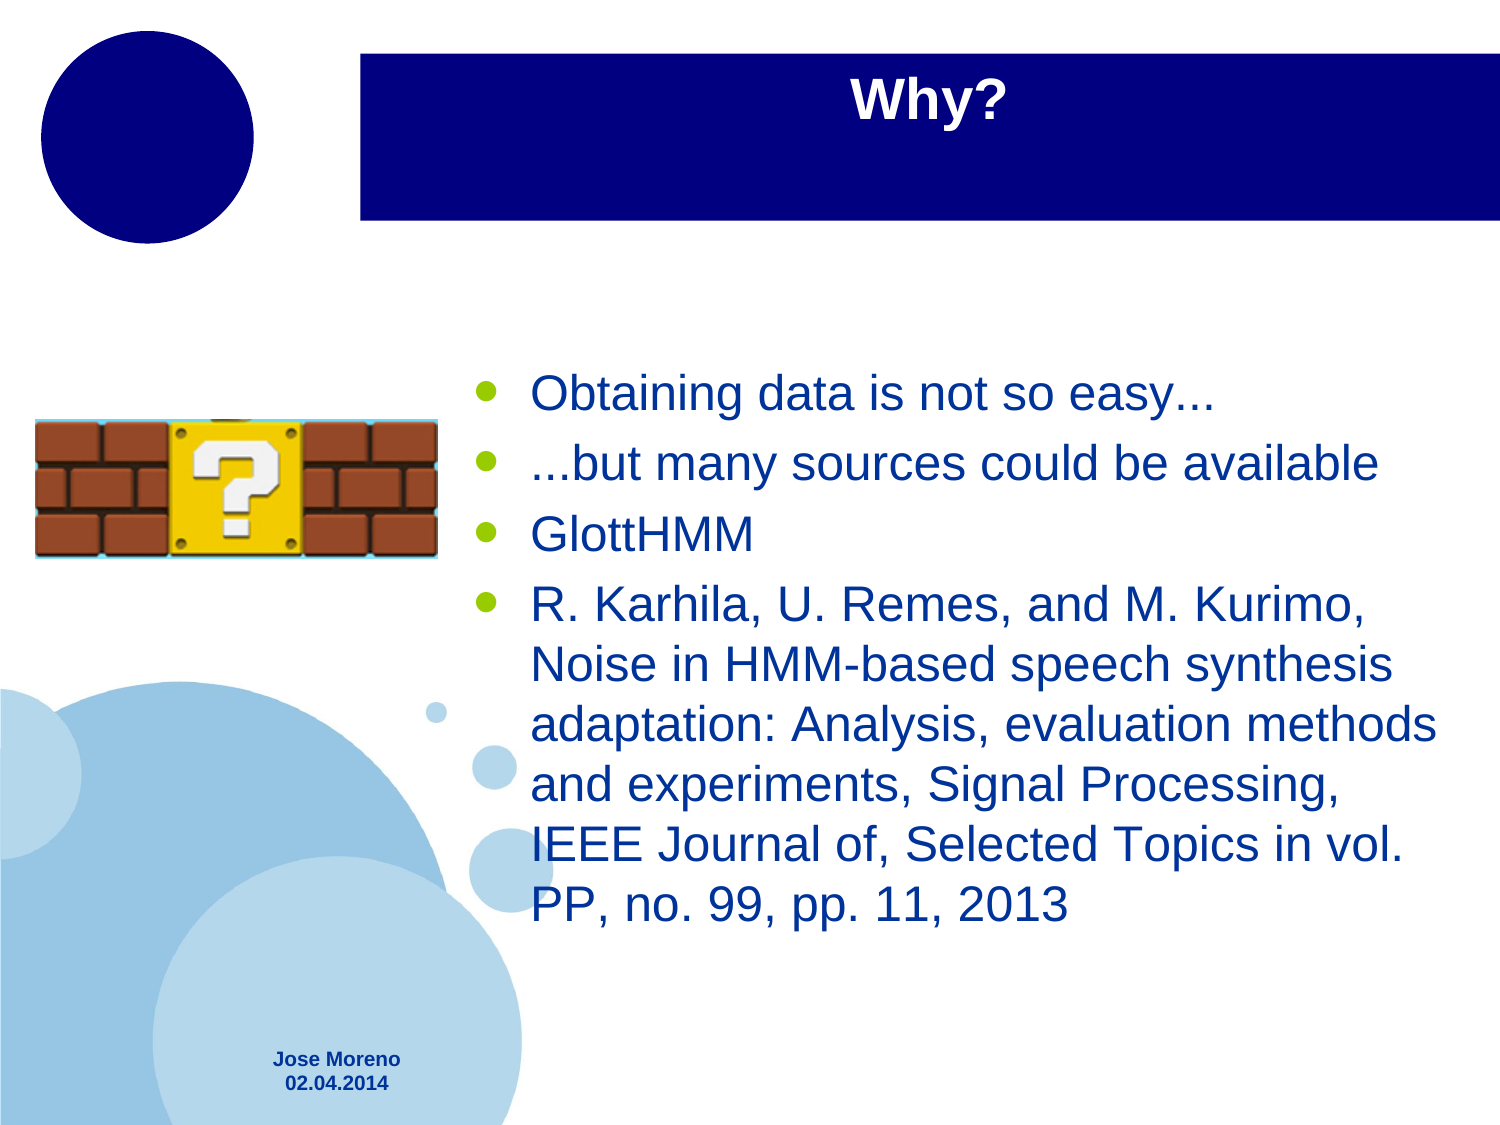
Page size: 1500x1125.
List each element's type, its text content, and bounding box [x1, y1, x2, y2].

title Why? [360, 53, 1500, 221]
picture [35, 419, 438, 559]
list Obtaining data is not so easy... ...but many sources could be available GlottHMM R. Karhila, U. Remes, and M. Kurimo, Noise in HMM-based speech synthesis adaptation: Analysis, evaluation methods and experiments, Signal Processing, IEEE Journal of, Selected Topics in vol. PP, no. 99, pp. 11, 2013 [459, 352, 1471, 1016]
picture [0, 638, 625, 1125]
